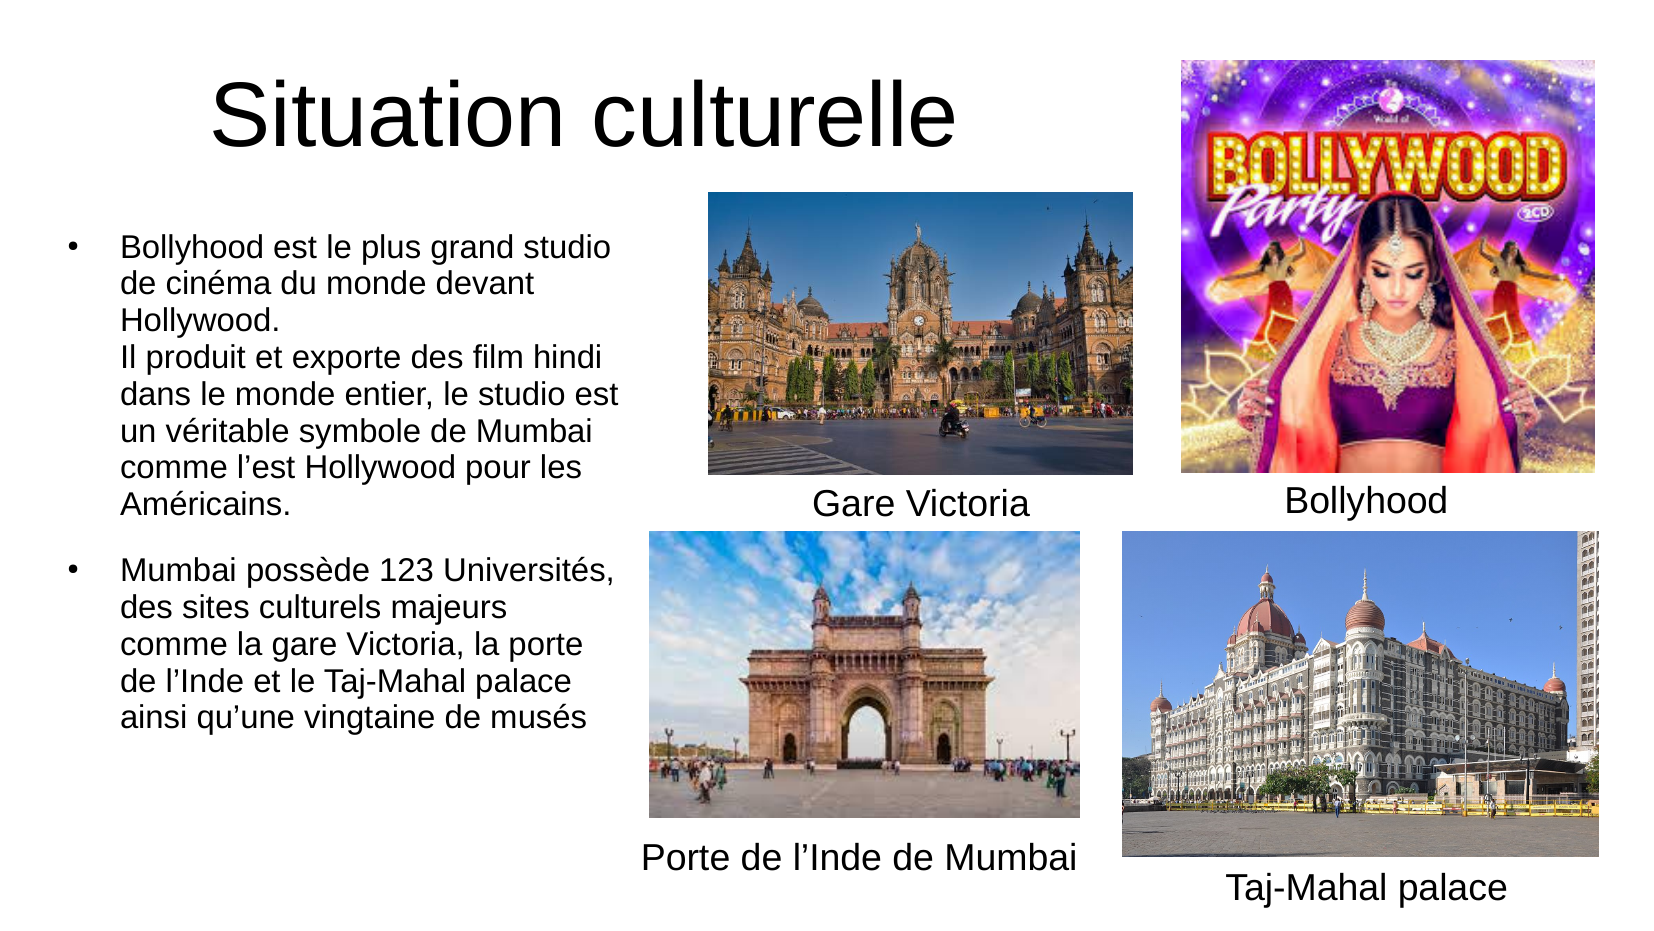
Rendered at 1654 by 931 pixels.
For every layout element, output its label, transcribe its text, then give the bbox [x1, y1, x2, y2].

text_box Porte de l’Inde de Mumbai [626, 829, 1093, 886]
text_box Gare Victoria [797, 474, 1045, 531]
picture [1122, 531, 1599, 857]
picture [708, 192, 1133, 475]
picture [1181, 60, 1595, 473]
title Situation culturelle [0, 37, 1329, 193]
picture [649, 531, 1080, 818]
list Bollyhood est le plus grand studio de cinéma du monde devant Hollywood. Il produit et exporte des film hindi dans le monde entier, le studio est un véritable symbole de Mumbai comme l’est Hollywood pour les Américains. Mumbai possède 123 Universités, des sites culturels majeurs comme la gare Victoria, la porte de l’Inde et le Taj-Mahal palace ainsi qu’une vingtaine de musés [49, 228, 621, 768]
text_box Taj-Mahal palace [1210, 858, 1523, 916]
text_box Bollyhood [1269, 472, 1464, 530]
